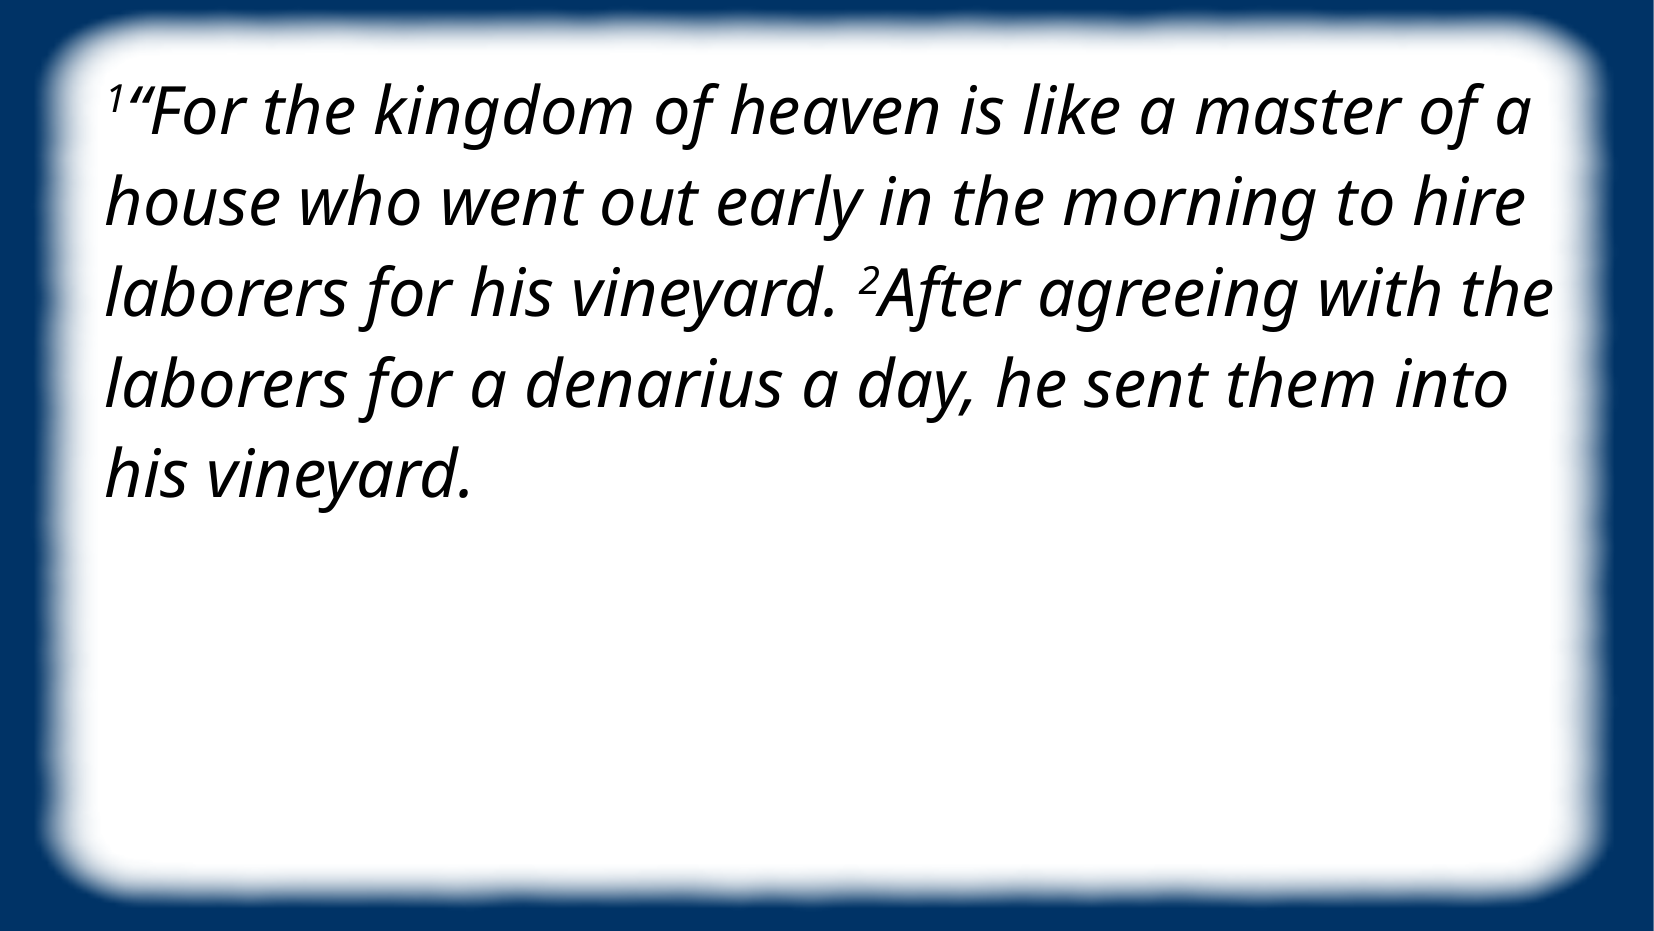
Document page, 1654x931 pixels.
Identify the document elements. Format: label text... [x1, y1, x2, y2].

picture [0, 0, 1654, 931]
text_box 1“For the kingdom of heaven is like a master of a house who went out early in the morning to hire laborers for his vineyard. 2After agreeing with the laborers for a denarius a day, he sent them into his vineyard. [90, 56, 1576, 515]
